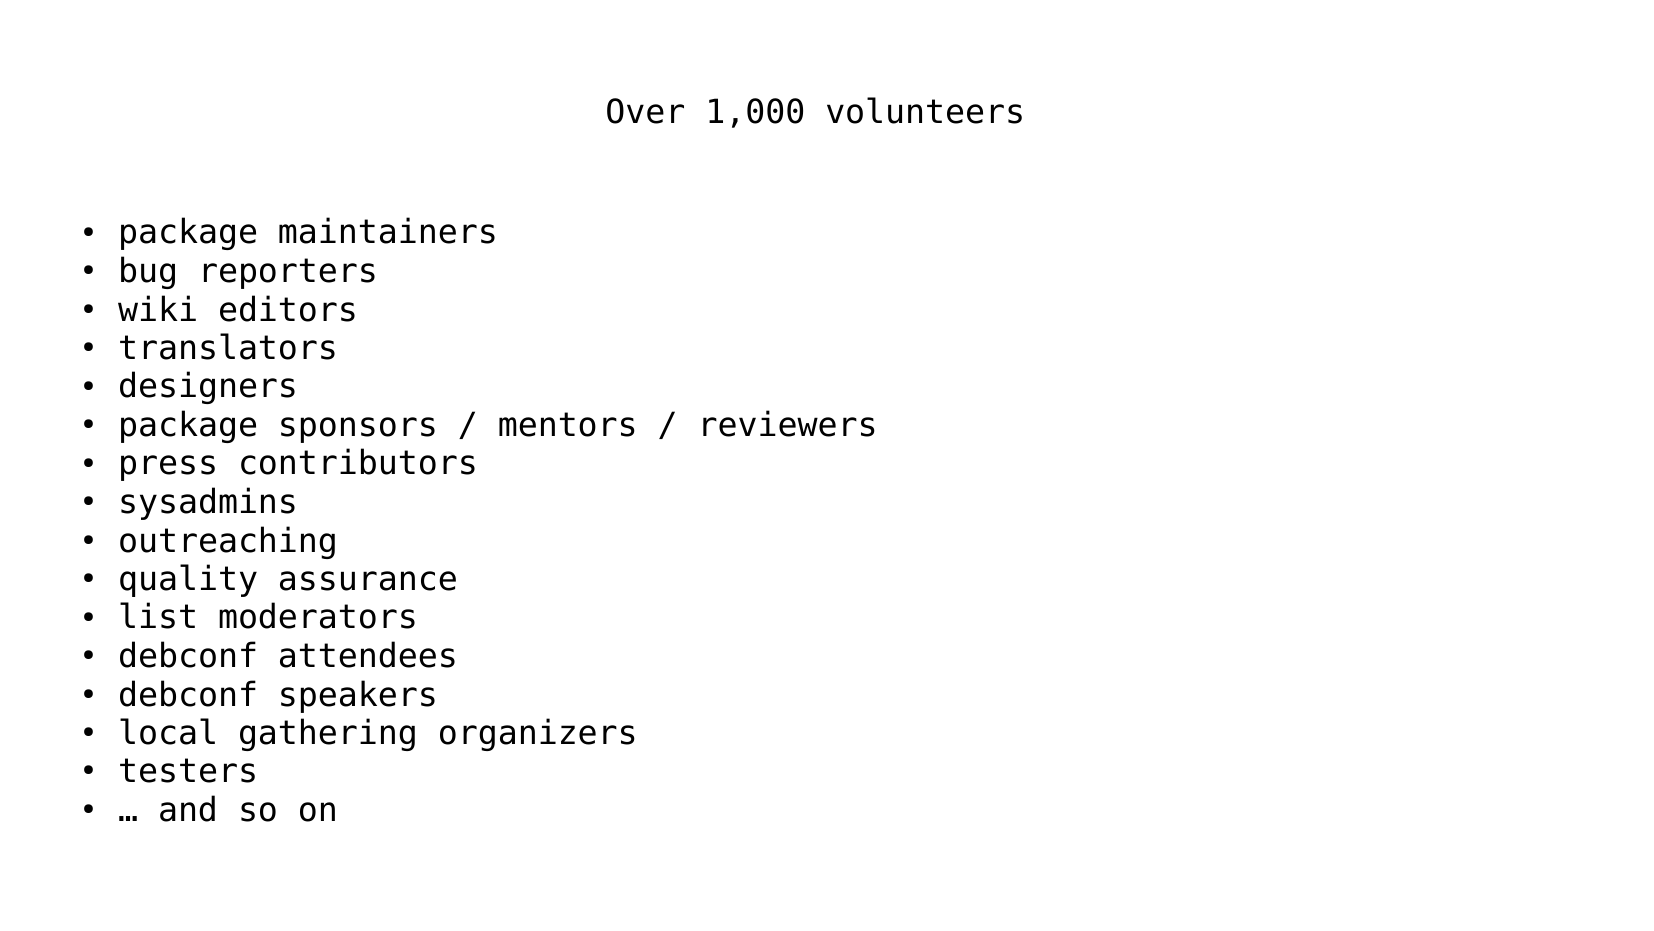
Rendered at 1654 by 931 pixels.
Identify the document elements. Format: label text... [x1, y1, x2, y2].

text_box Over 1,000 volunteers [590, 85, 1093, 178]
subtitle package maintainers bug reporters wiki editors translators designers package sponsors / mentors / reviewers press contributors sysadmins outreaching quality assurance list moderators debconf attendees debconf speakers local gathering organizers testers … and so on [82, 88, 1571, 916]
